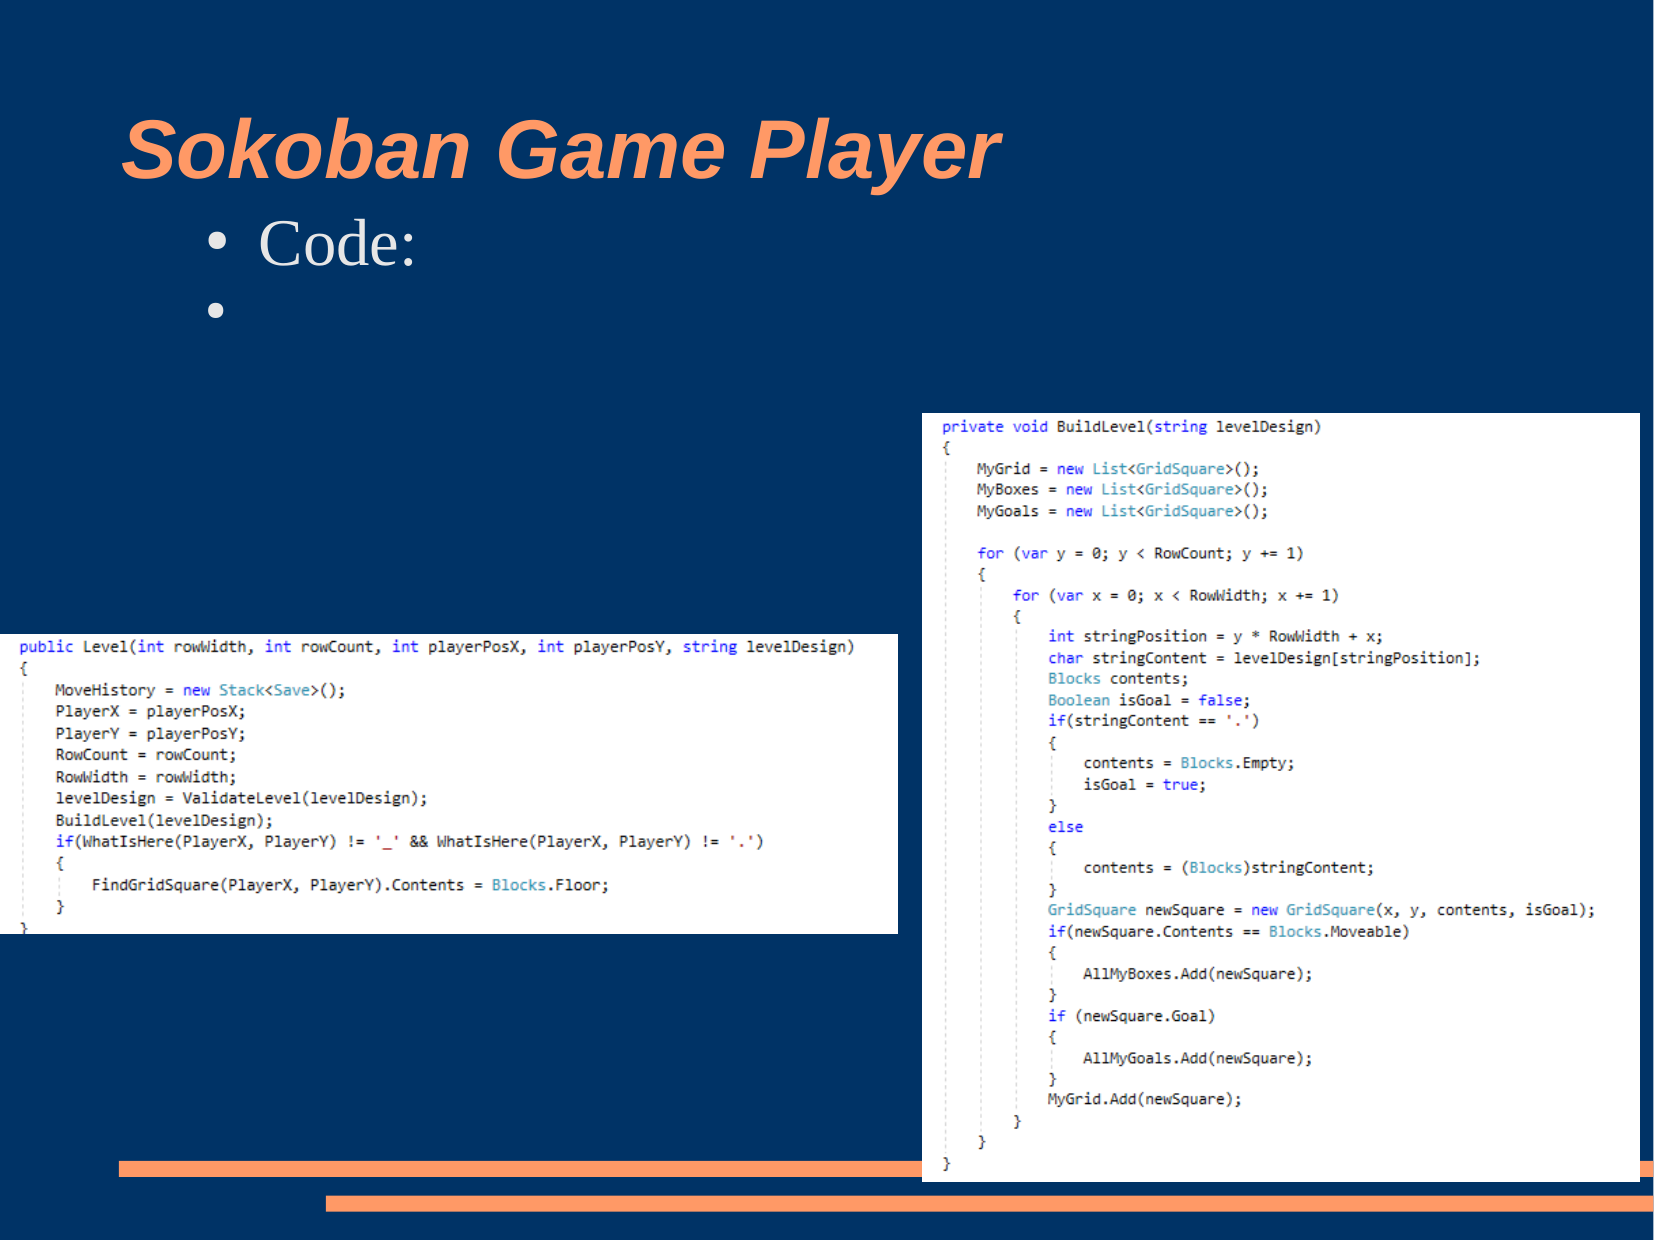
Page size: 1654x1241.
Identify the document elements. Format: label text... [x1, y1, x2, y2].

picture [922, 413, 1640, 1182]
list Code: [169, 205, 1610, 1016]
picture [0, 634, 898, 934]
title Sokoban Game Player [121, 46, 1534, 254]
